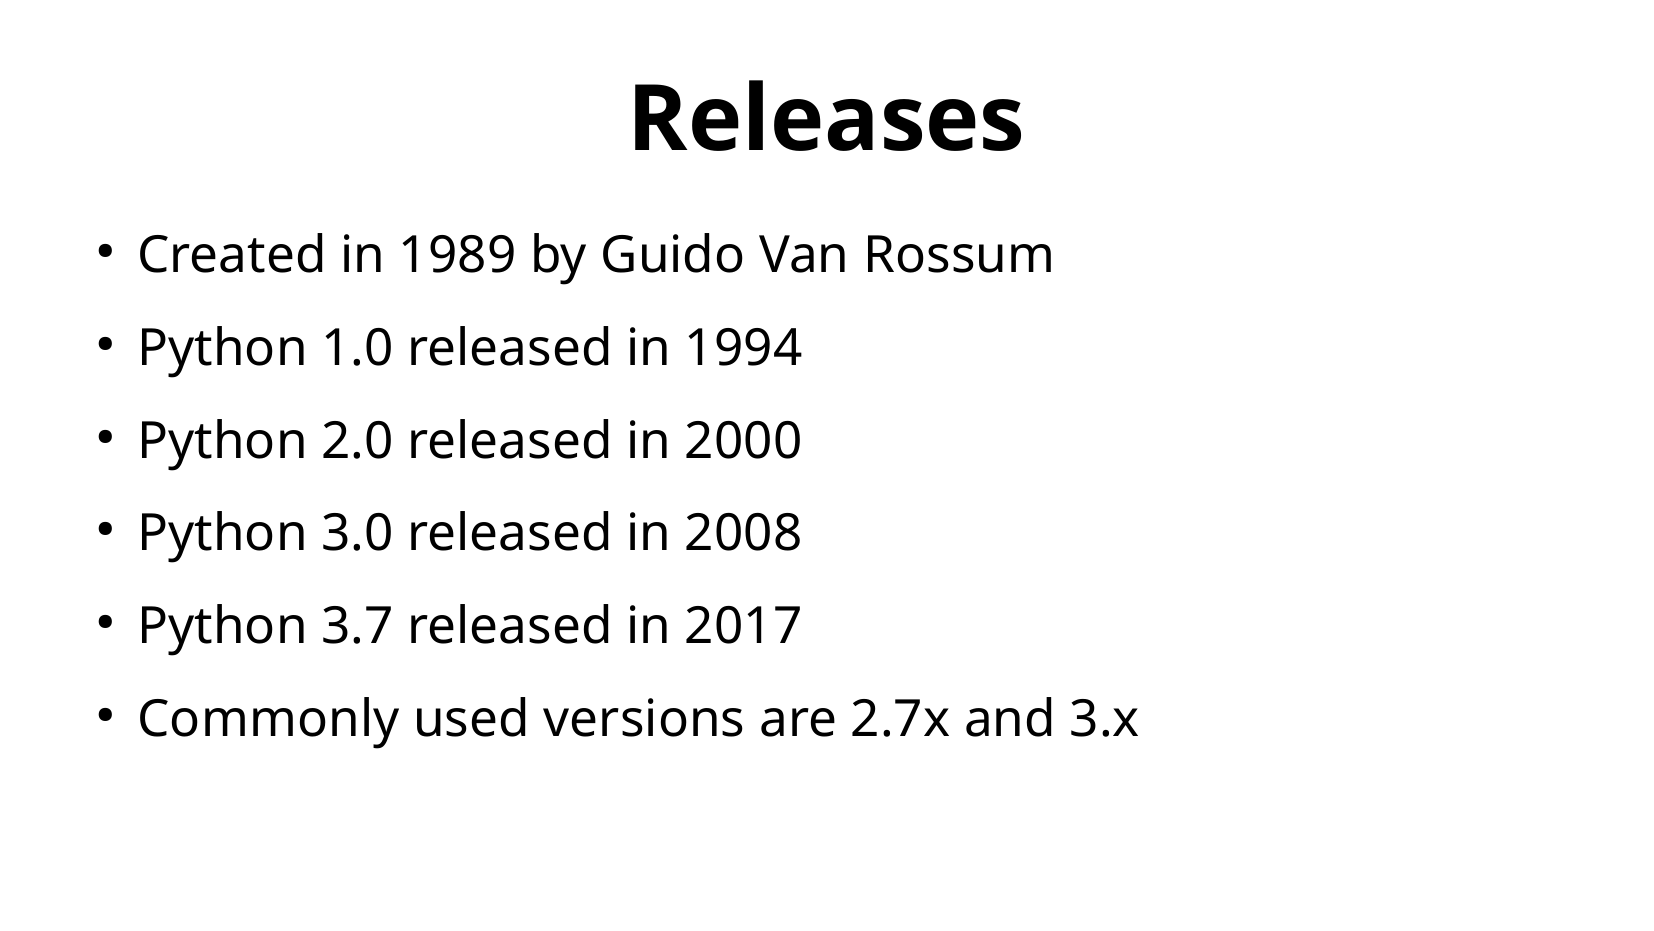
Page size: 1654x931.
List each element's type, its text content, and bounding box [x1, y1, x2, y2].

title Releases [82, 37, 1571, 193]
list Created in 1989 by Guido Van Rossum Python 1.0 released in 1994 Python 2.0 released in 2000 Python 3.0 released in 2008 Python 3.7 released in 2017 Commonly used versions are 2.7x and 3.x [82, 217, 1571, 758]
